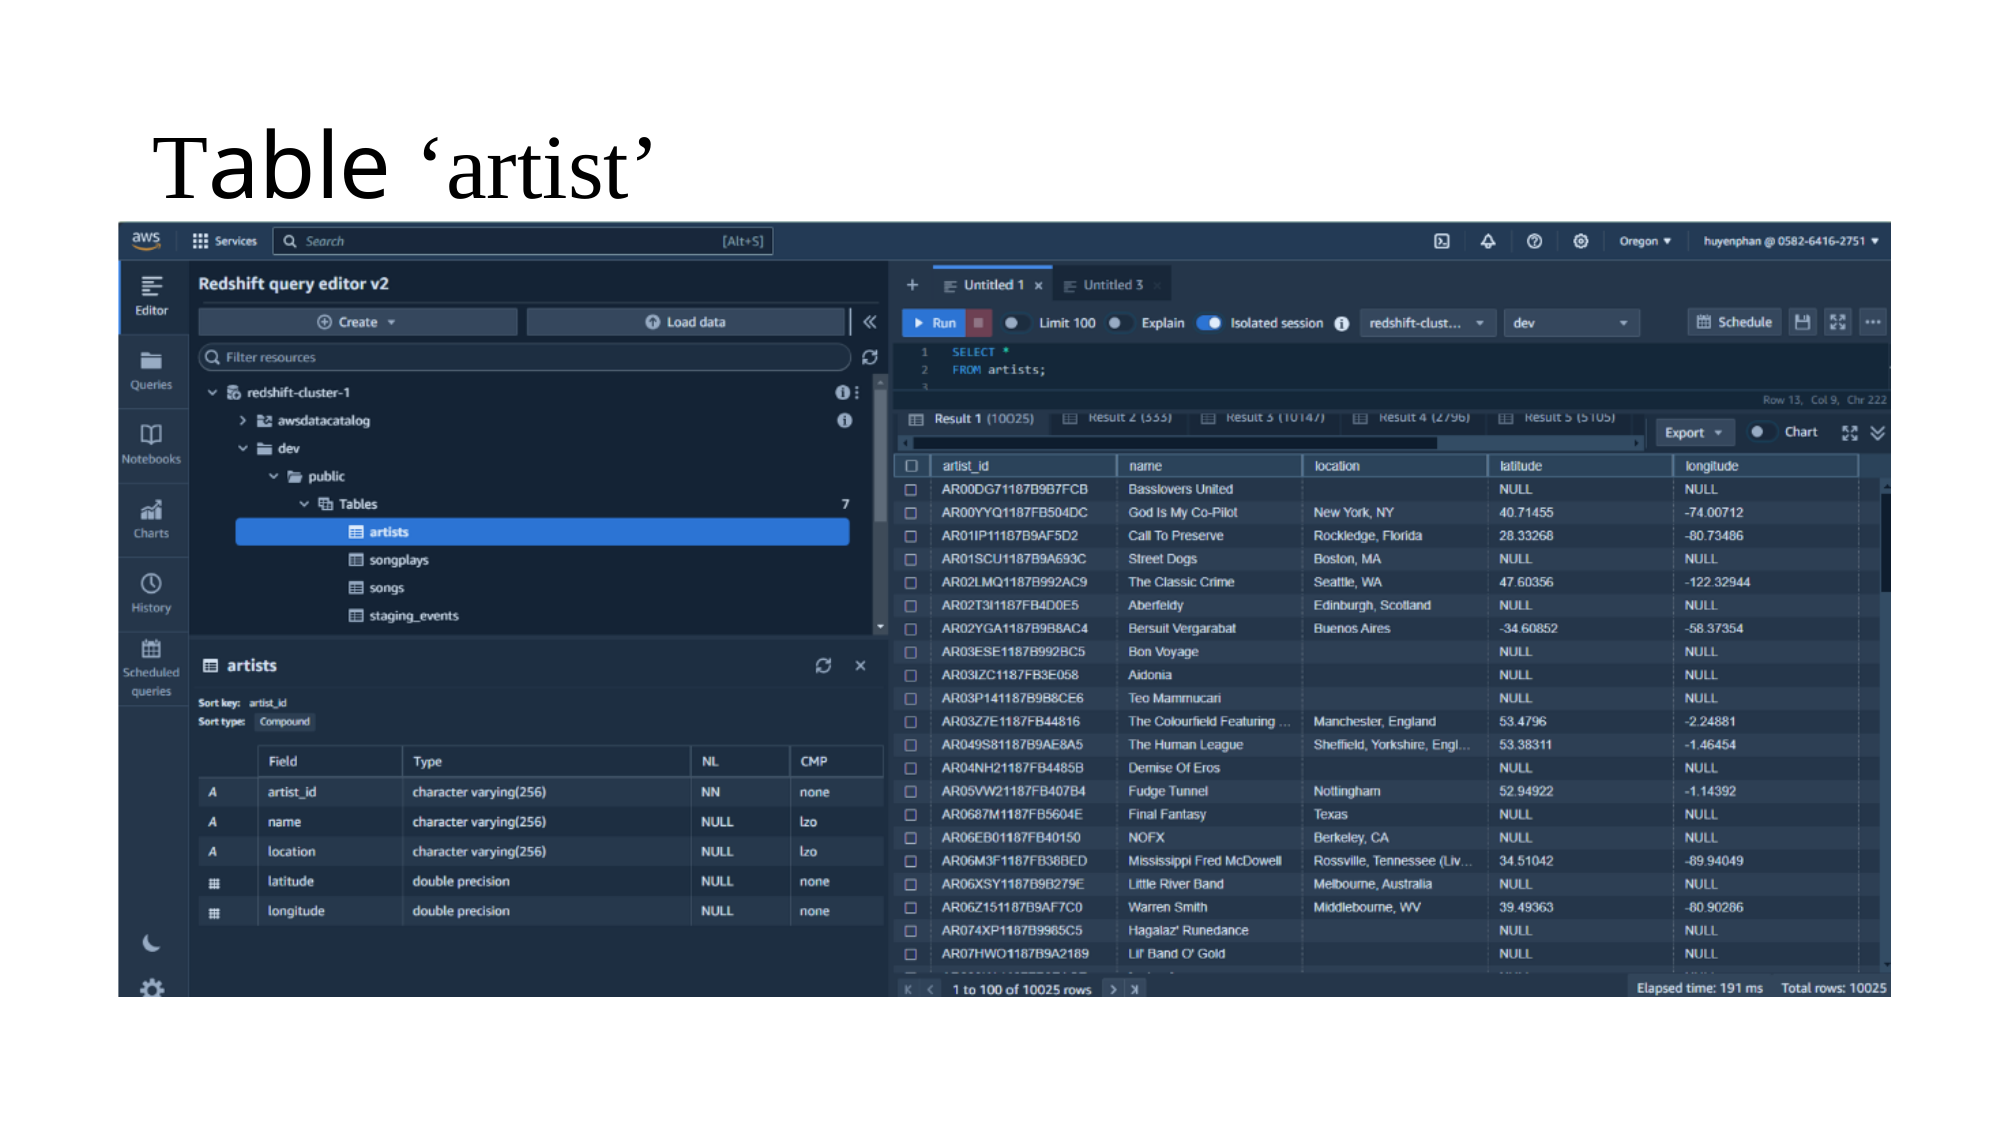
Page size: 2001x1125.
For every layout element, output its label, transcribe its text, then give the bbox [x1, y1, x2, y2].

title Table ‘artist’ [137, 59, 1863, 220]
picture [109, 220, 1891, 997]
